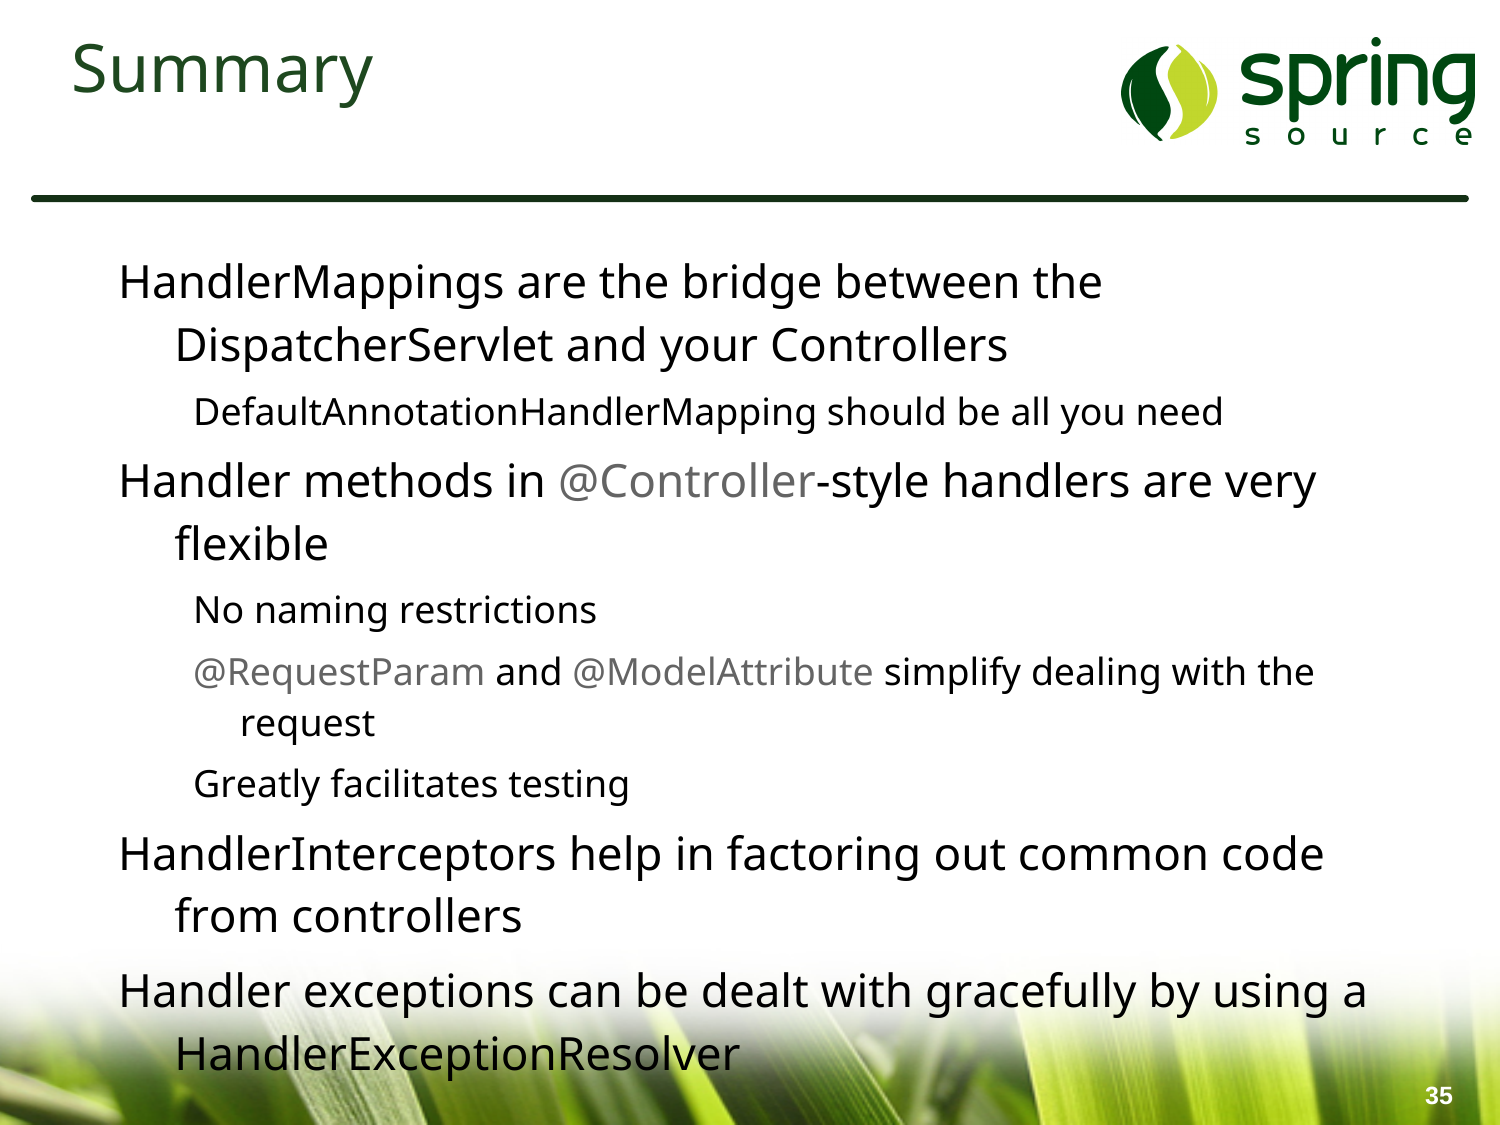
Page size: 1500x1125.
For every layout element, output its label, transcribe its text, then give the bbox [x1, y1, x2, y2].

list HandlerMappings are the bridge between the DispatcherServlet and your Controllers DefaultAnnotationHandlerMapping should be all you need Handler methods in @Controller-style handlers are very flexible No naming restrictions @RequestParam and @ModelAttribute simplify dealing with the request Greatly facilitates testing HandlerInterceptors help in factoring out common code from controllers Handler exceptions can be dealt with gracefully by using a HandlerExceptionResolver [103, 242, 1394, 1005]
title Summary [56, 13, 1089, 176]
picture [0, 944, 1500, 1125]
picture [1121, 37, 1475, 145]
